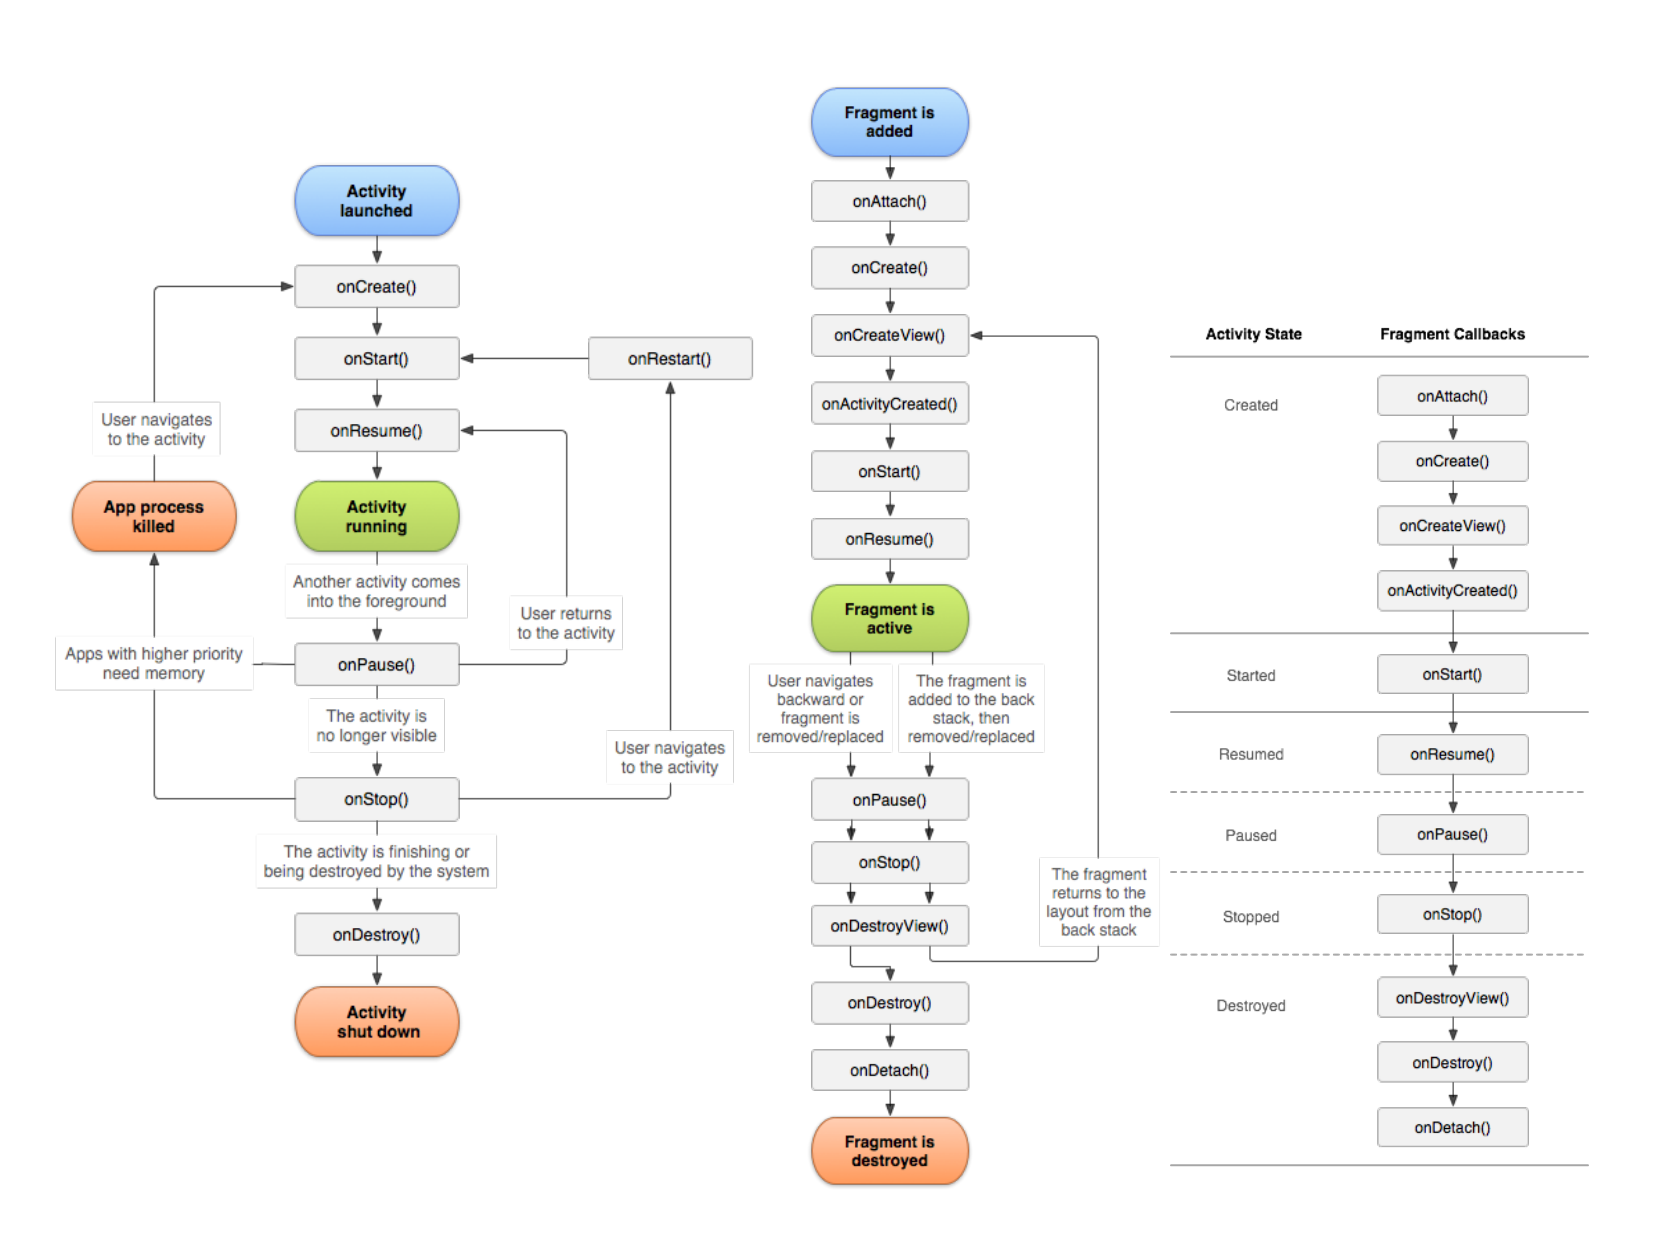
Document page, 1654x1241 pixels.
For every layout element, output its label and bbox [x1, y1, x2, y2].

picture [50, 76, 1595, 1198]
